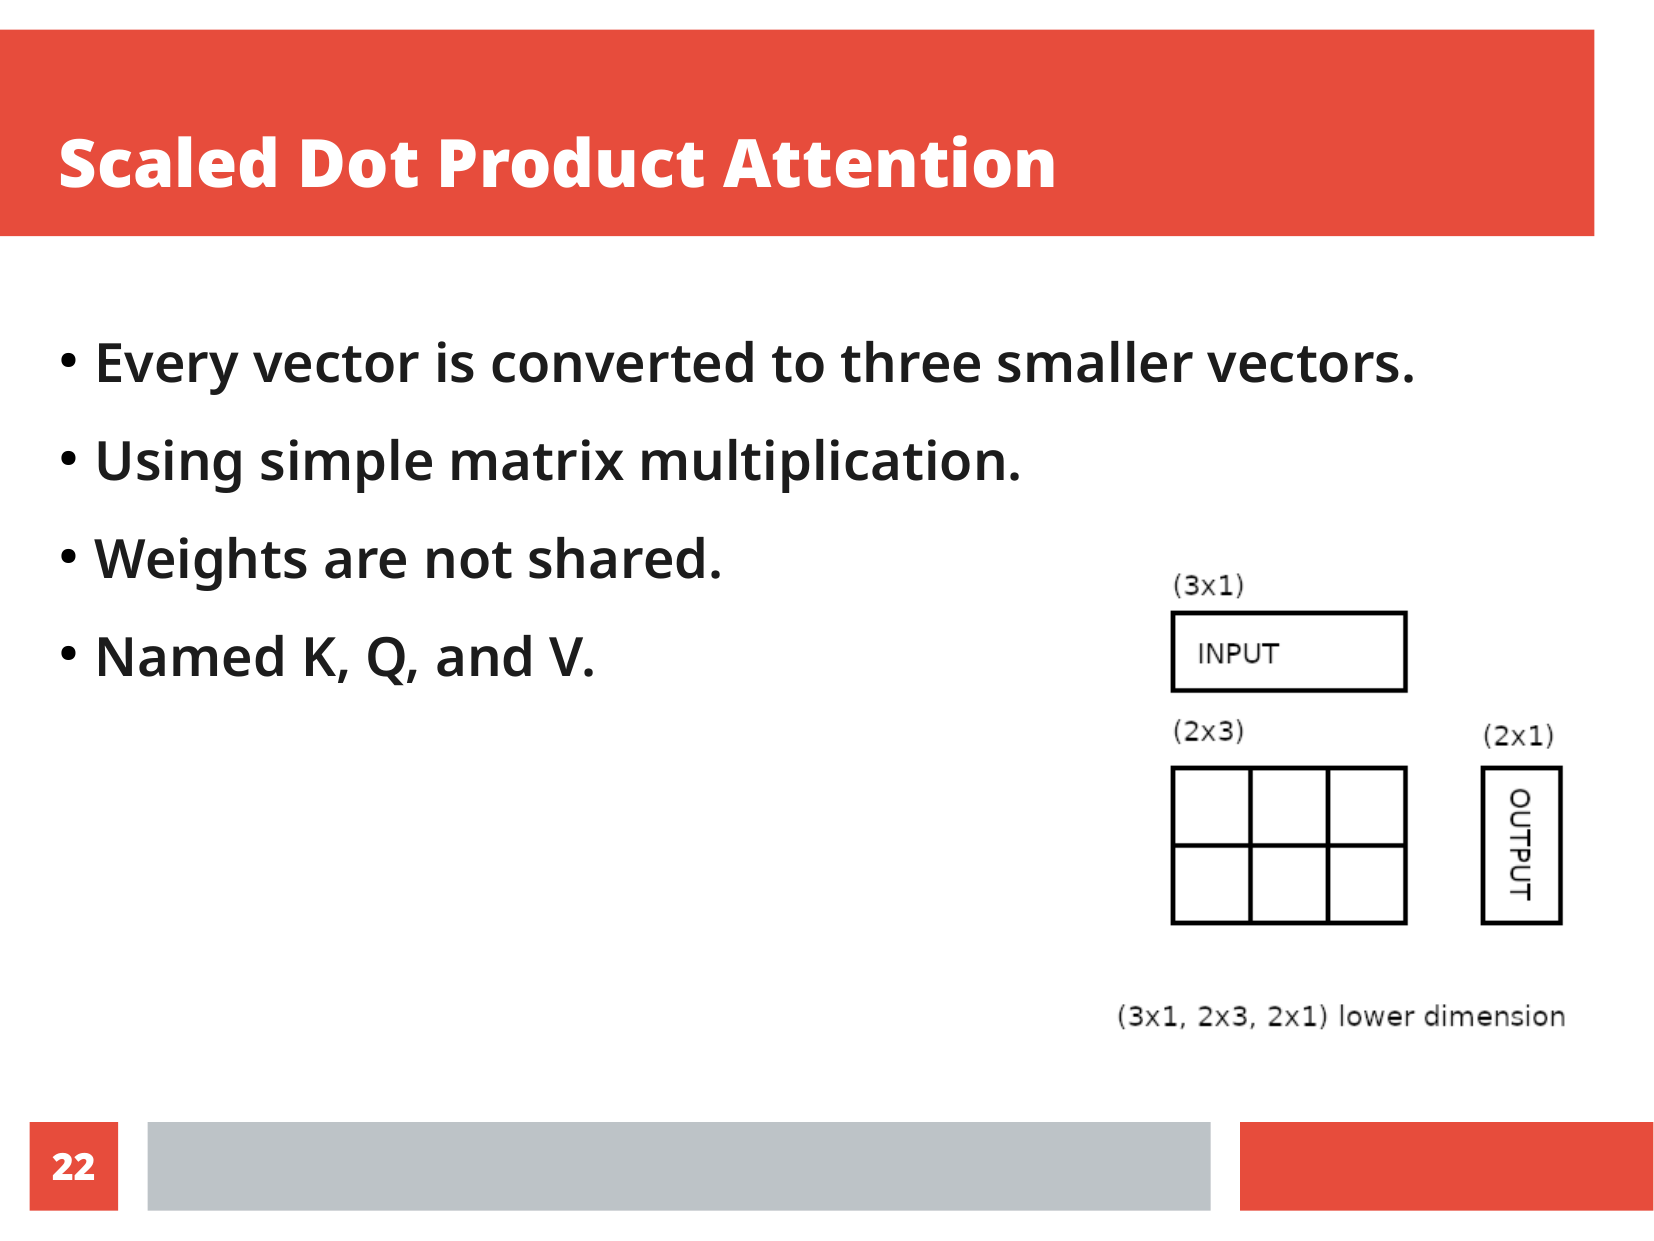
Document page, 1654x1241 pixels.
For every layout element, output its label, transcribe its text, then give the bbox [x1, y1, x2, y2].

list Every vector is converted to three smaller vectors. Using simple matrix multiplication. Weights are not shared. Named K, Q, and V. [59, 324, 1565, 1093]
picture [1095, 535, 1591, 1093]
title Scaled Dot Product Attention [59, 59, 1595, 207]
